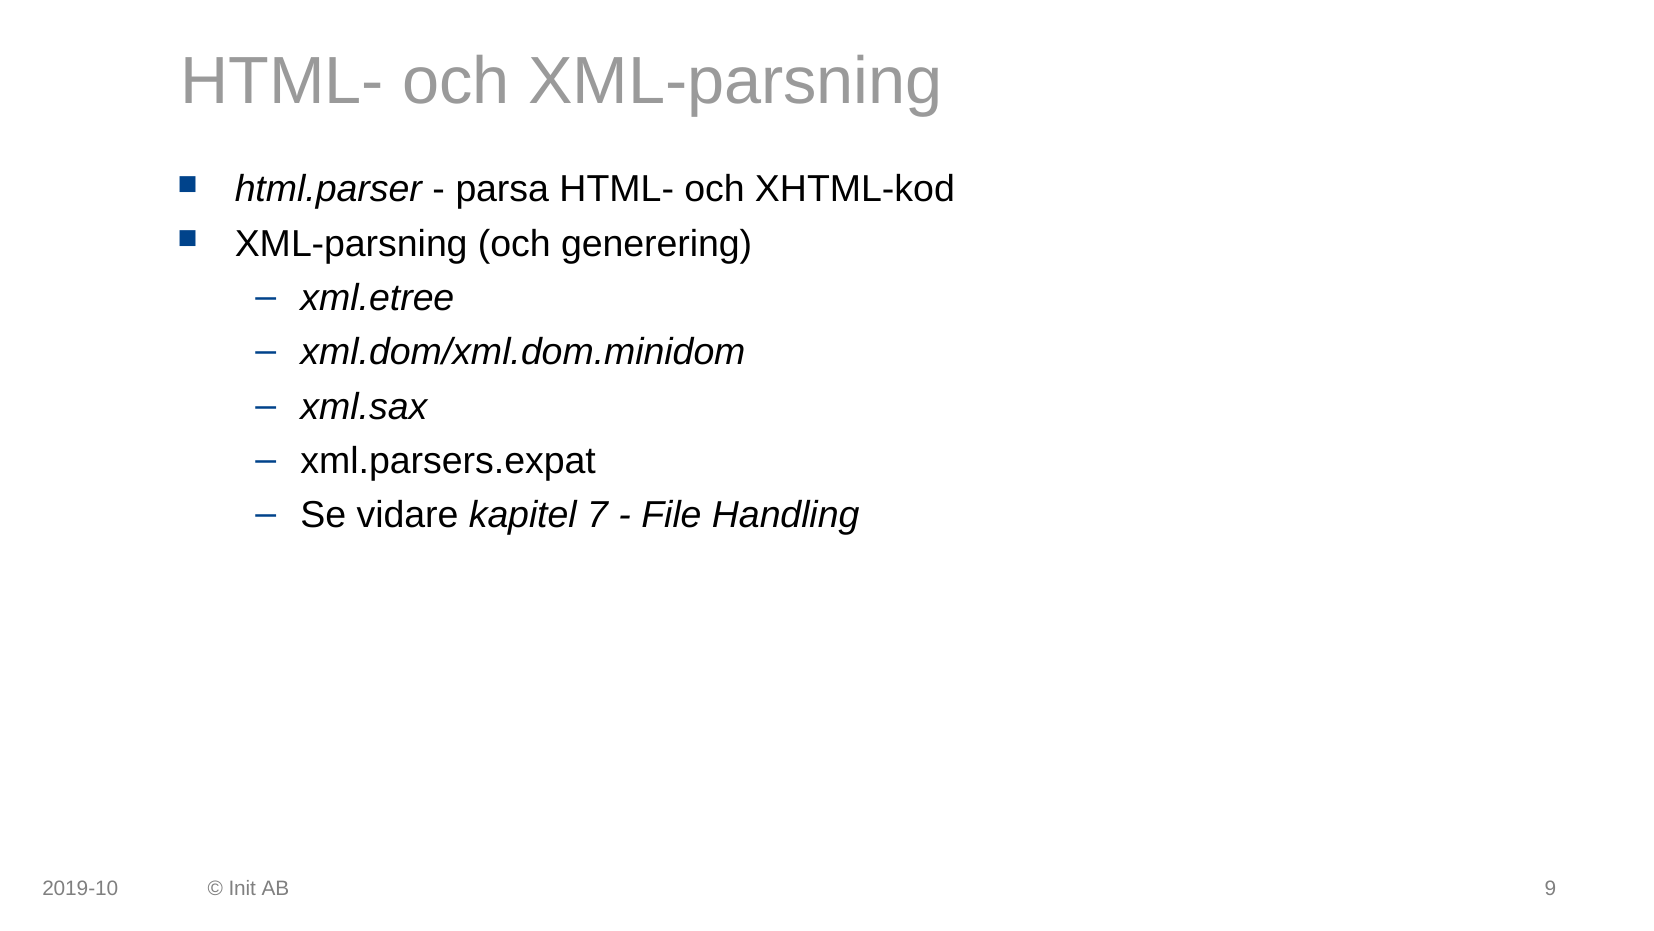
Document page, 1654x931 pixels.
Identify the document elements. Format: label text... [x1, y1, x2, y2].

text_box <nummer> [1488, 857, 1571, 908]
text_box html.parser - parsa HTML- och XHTML-kod XML-parsning (och generering) xml.etree xml.dom/xml.dom.minidom xml.sax xml.parsers.expat Se vidare kapitel 7 - File Handling [165, 156, 1489, 796]
text_box HTML- och XML-parsning [165, 0, 1489, 125]
text_box © Init AB [192, 857, 1461, 908]
text_box 2019-10 [27, 857, 166, 908]
